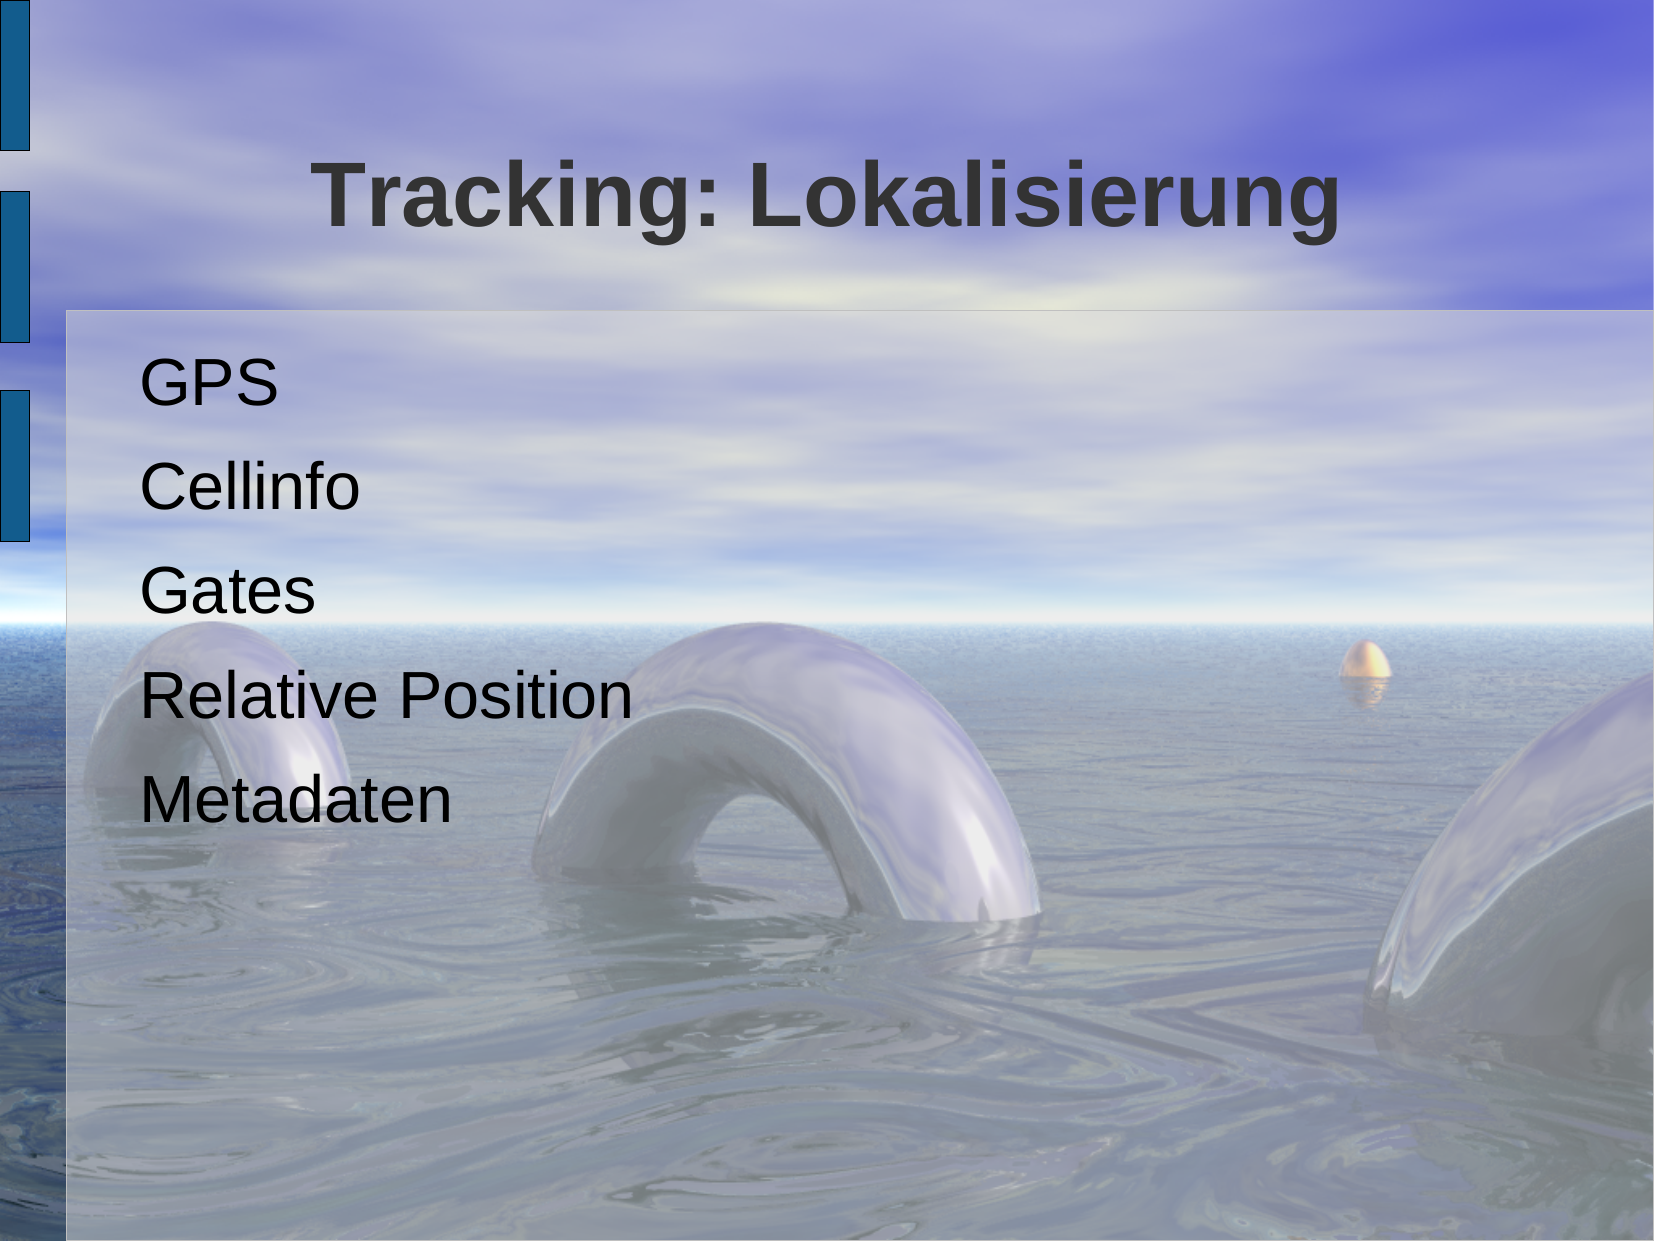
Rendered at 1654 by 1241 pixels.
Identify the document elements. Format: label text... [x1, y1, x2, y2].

title Tracking: Lokalisierung [121, 91, 1534, 299]
list GPS Cellinfo Gates Relative Position Metadaten [121, 344, 1534, 1112]
picture [0, 0, 1654, 1241]
